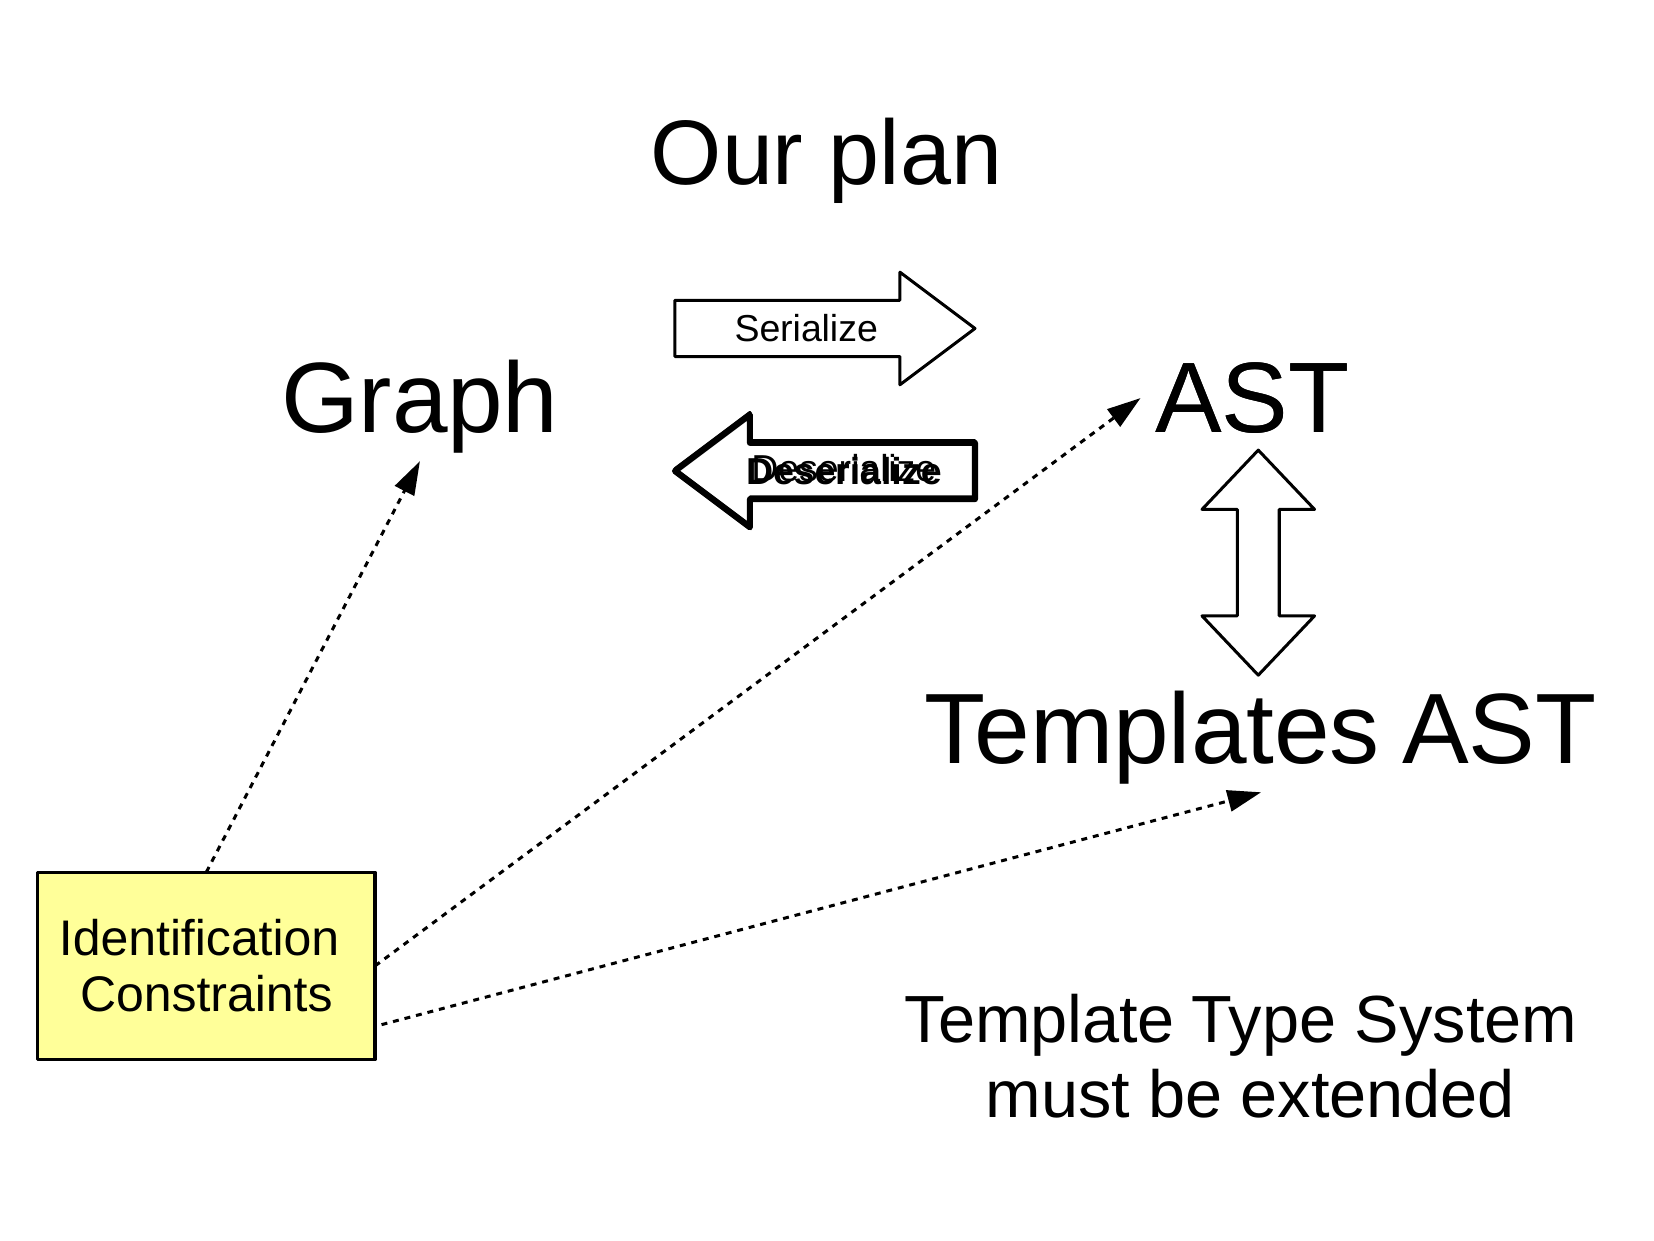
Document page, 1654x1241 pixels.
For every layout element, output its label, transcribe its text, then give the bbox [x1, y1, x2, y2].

text_box AST [1251, 454, 1266, 462]
text_box AST [1140, 334, 1365, 462]
text_box Graph [266, 334, 574, 462]
text_box Template Type System must be extended [889, 975, 1613, 1140]
text_box Deserialize [674, 414, 976, 528]
text_box Identification Constraints [37, 872, 376, 1060]
title Our plan [82, 56, 1571, 250]
text_box Templates AST [910, 665, 1612, 793]
text_box Serialize [674, 272, 976, 385]
